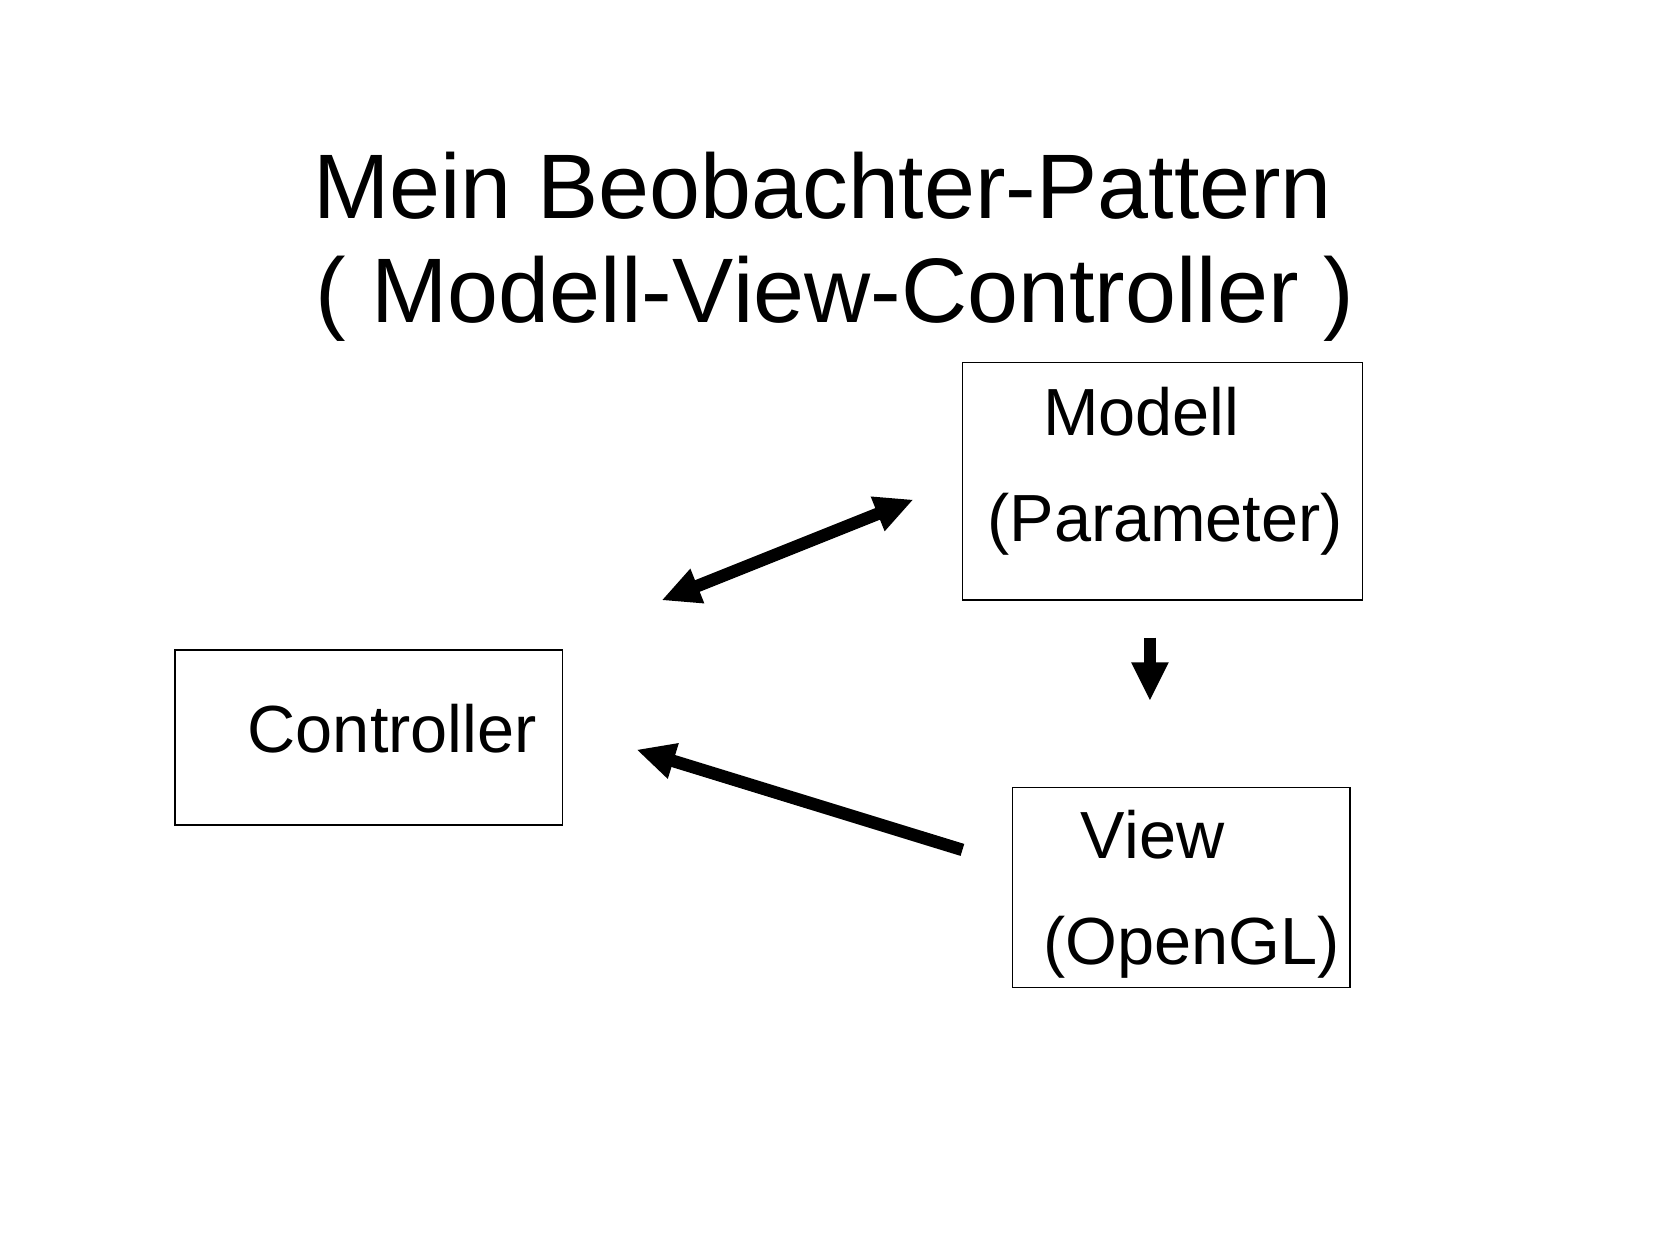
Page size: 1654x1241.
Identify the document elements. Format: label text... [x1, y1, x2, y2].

title Mein Beobachter-Pattern ( Modell-View-Controller ) [963, 363, 1362, 374]
list Modell (Parameter) Controller View (OpenGL) [137, 374, 1550, 1088]
title Mein Beobachter-Pattern ( Modell-View-Controller ) [121, 102, 1551, 376]
list Modell (Parameter) Controller View (OpenGL) [963, 374, 1362, 599]
